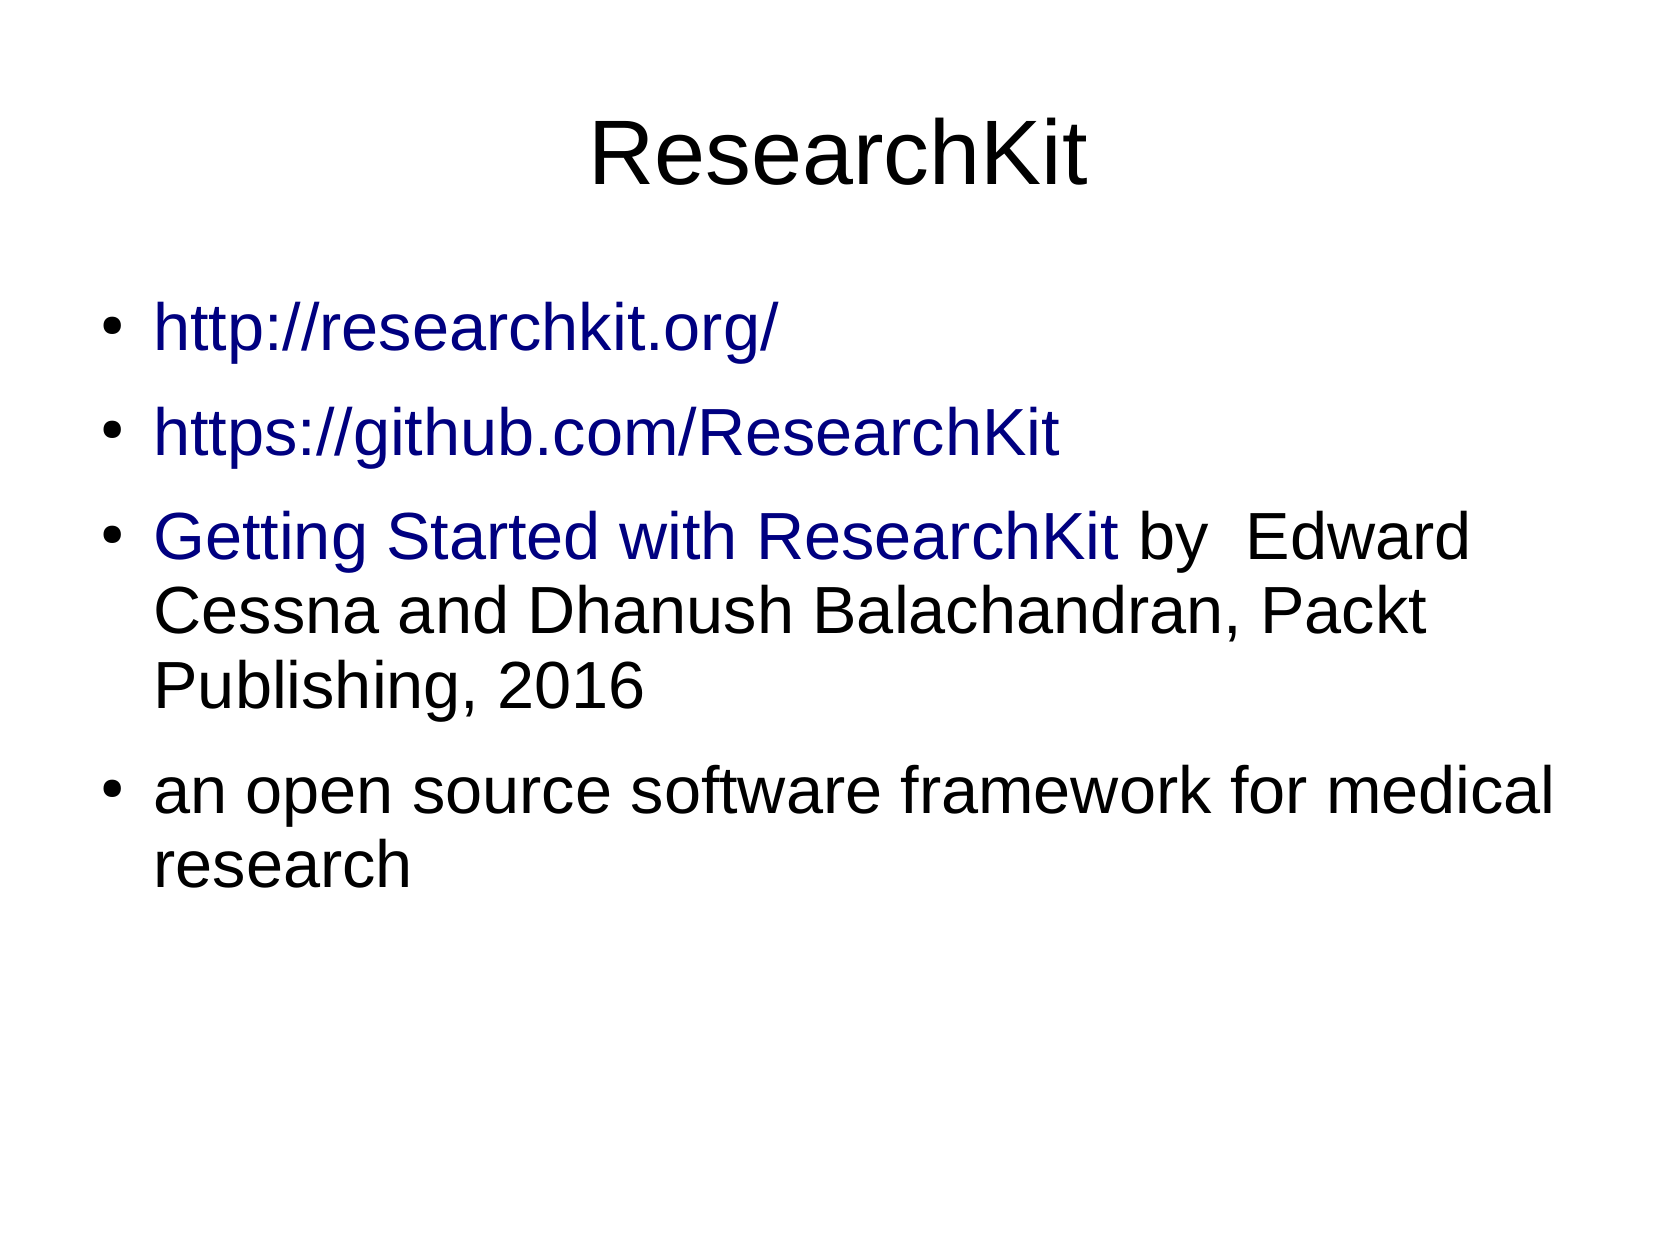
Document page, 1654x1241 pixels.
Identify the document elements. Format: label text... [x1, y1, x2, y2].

list http://researchkit.org/ https://github.com/ResearchKit Getting Started with ResearchKit by Edward Cessna and Dhanush Balachandran, Packt Publishing, 2016 an open source software framework for medical research [82, 290, 1571, 1010]
title ResearchKit [94, 49, 1583, 257]
